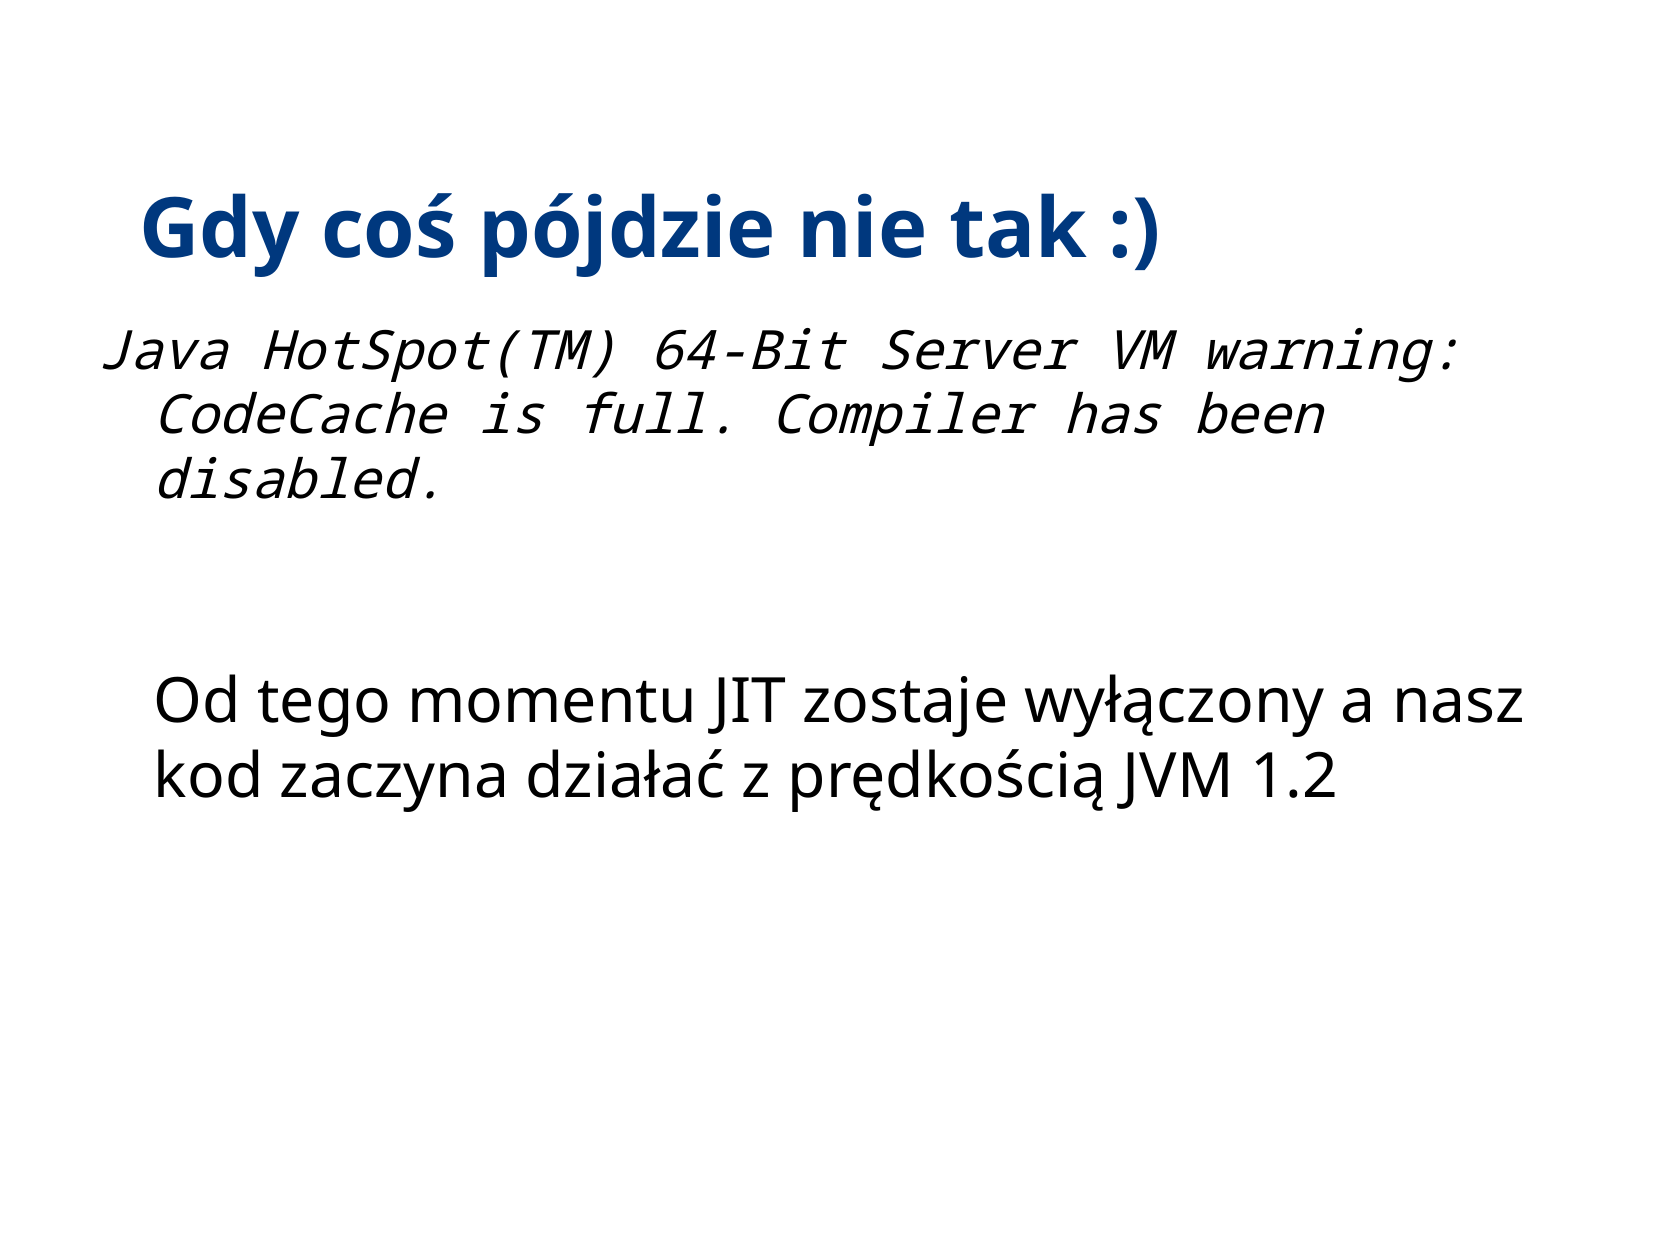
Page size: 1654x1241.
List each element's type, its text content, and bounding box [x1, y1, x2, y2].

list Java HotSpot(TM) 64-Bit Server VM warning: CodeCache is full. Compiler has been disabled. Od tego momentu JIT zostaje wyłączony a nasz kod zaczyna działać z prędkością JVM 1.2 [82, 299, 1571, 1176]
title Gdy coś pójdzie nie tak :) [82, 49, 1571, 290]
